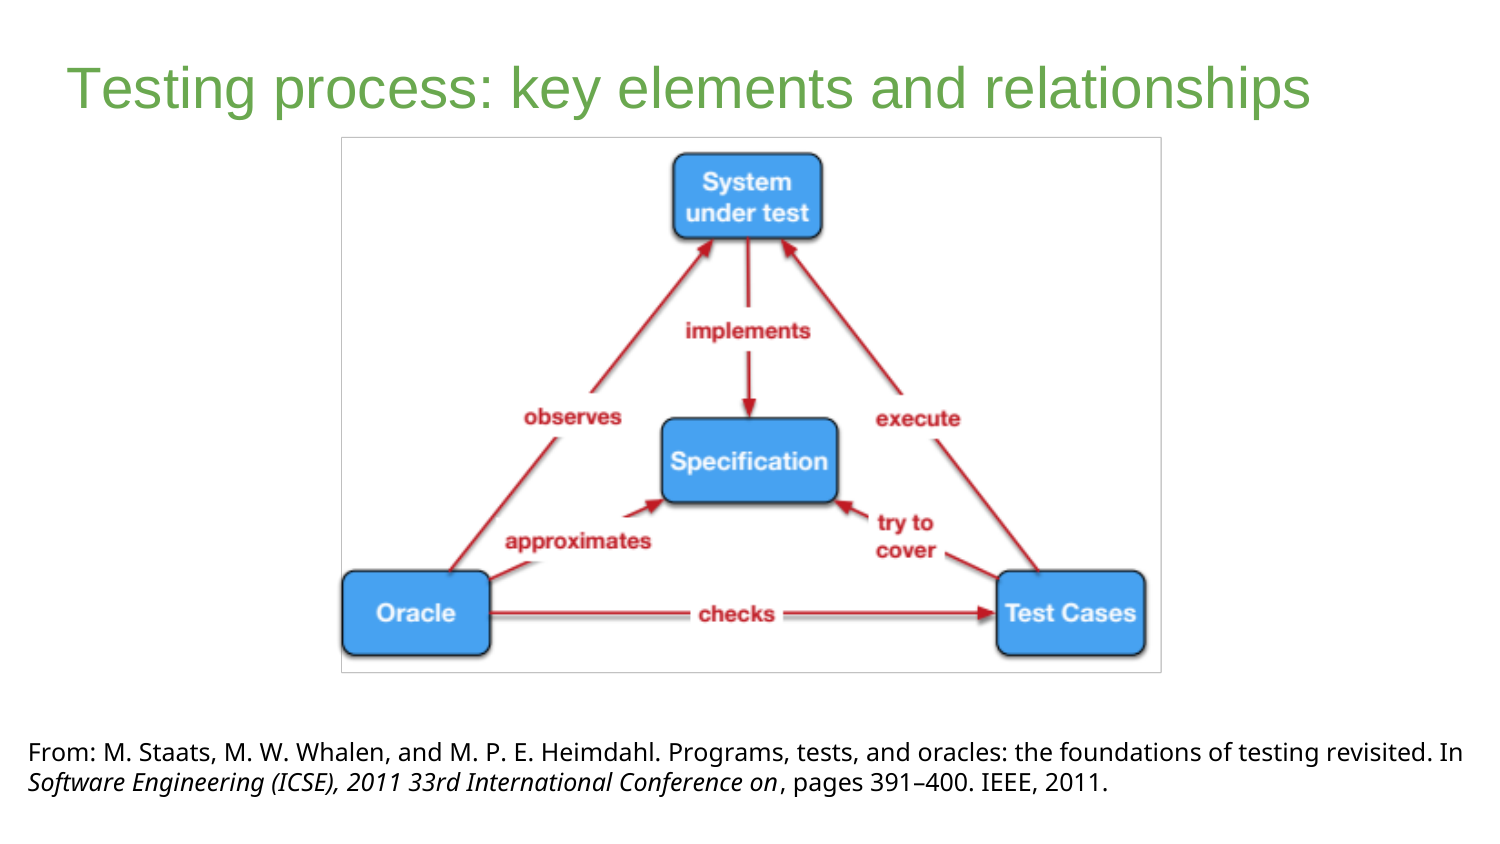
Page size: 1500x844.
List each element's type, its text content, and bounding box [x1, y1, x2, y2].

text_box From: M. Staats, M. W. Whalen, and M. P. E. Heimdahl. Programs, tests, and oracles: the foundations of testing revisited. In Software Engineering (ICSE), 2011 33rd International Conference on, pages 391–400. IEEE, 2011. [12, 729, 1487, 805]
picture [291, 114, 1184, 702]
title Testing process: key elements and relationships [51, 34, 1449, 129]
